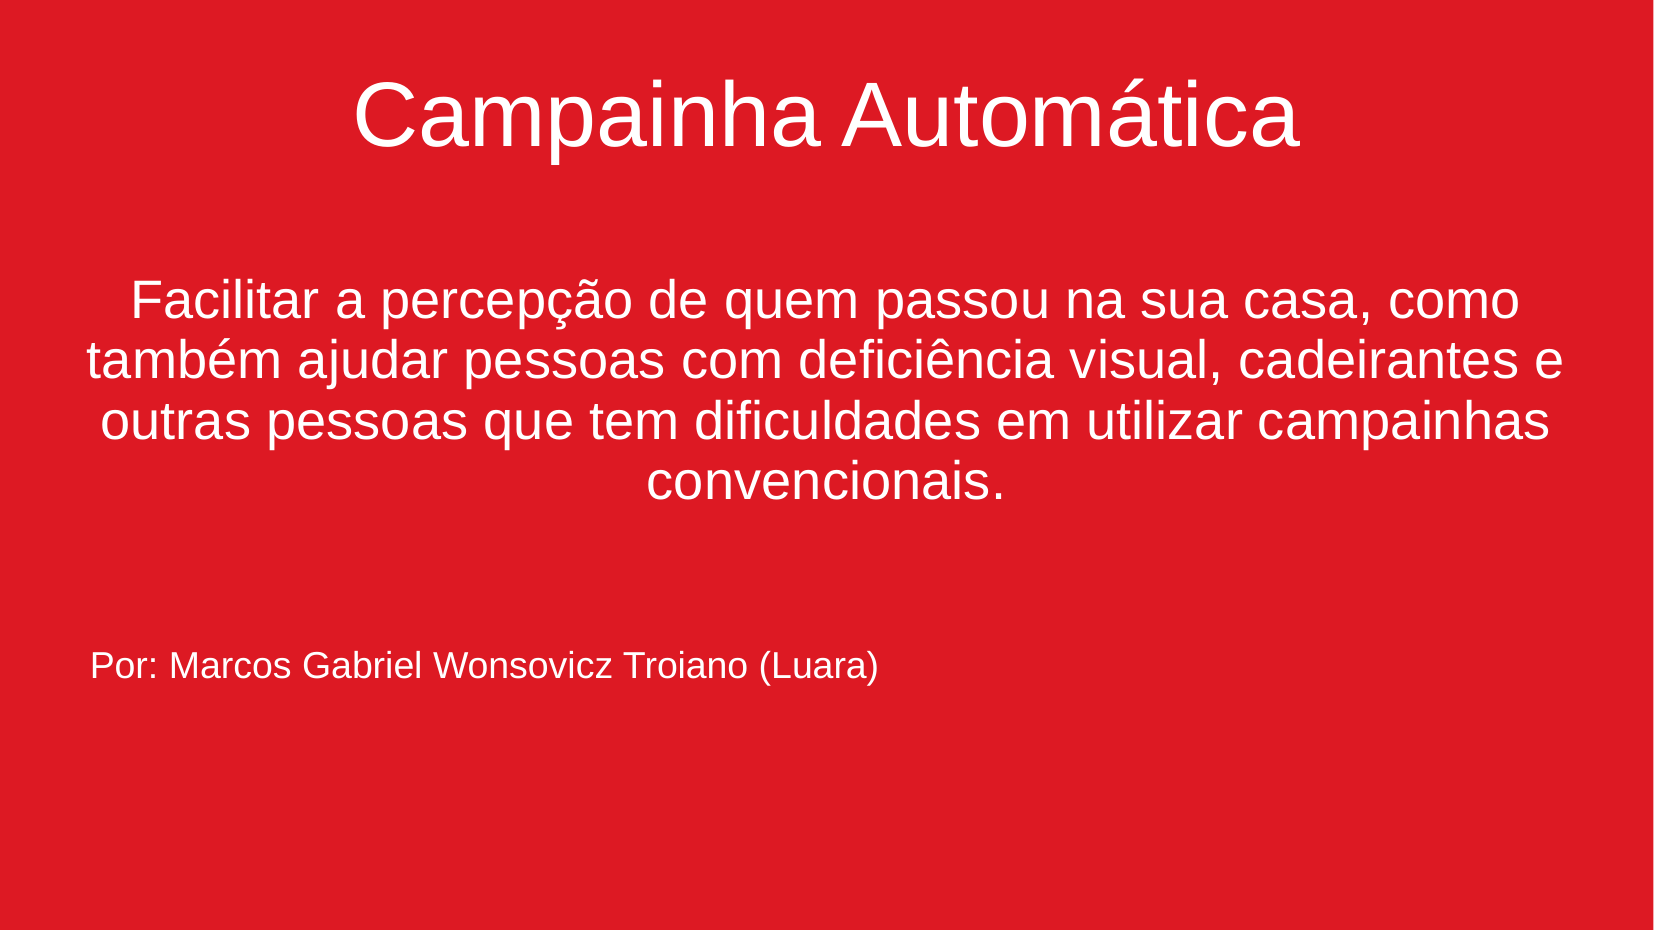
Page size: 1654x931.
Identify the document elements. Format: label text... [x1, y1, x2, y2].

title Campainha Automática [82, 37, 1571, 193]
text_box Por: Marcos Gabriel Wonsovicz Troiano (Luara) [75, 637, 1576, 695]
subtitle Facilitar a percepção de quem passou na sua casa, como também ajudar pessoas com deficiência visual, cadeirantes e outras pessoas que tem dificuldades em utilizar campainhas convencionais. [82, 203, 1571, 578]
